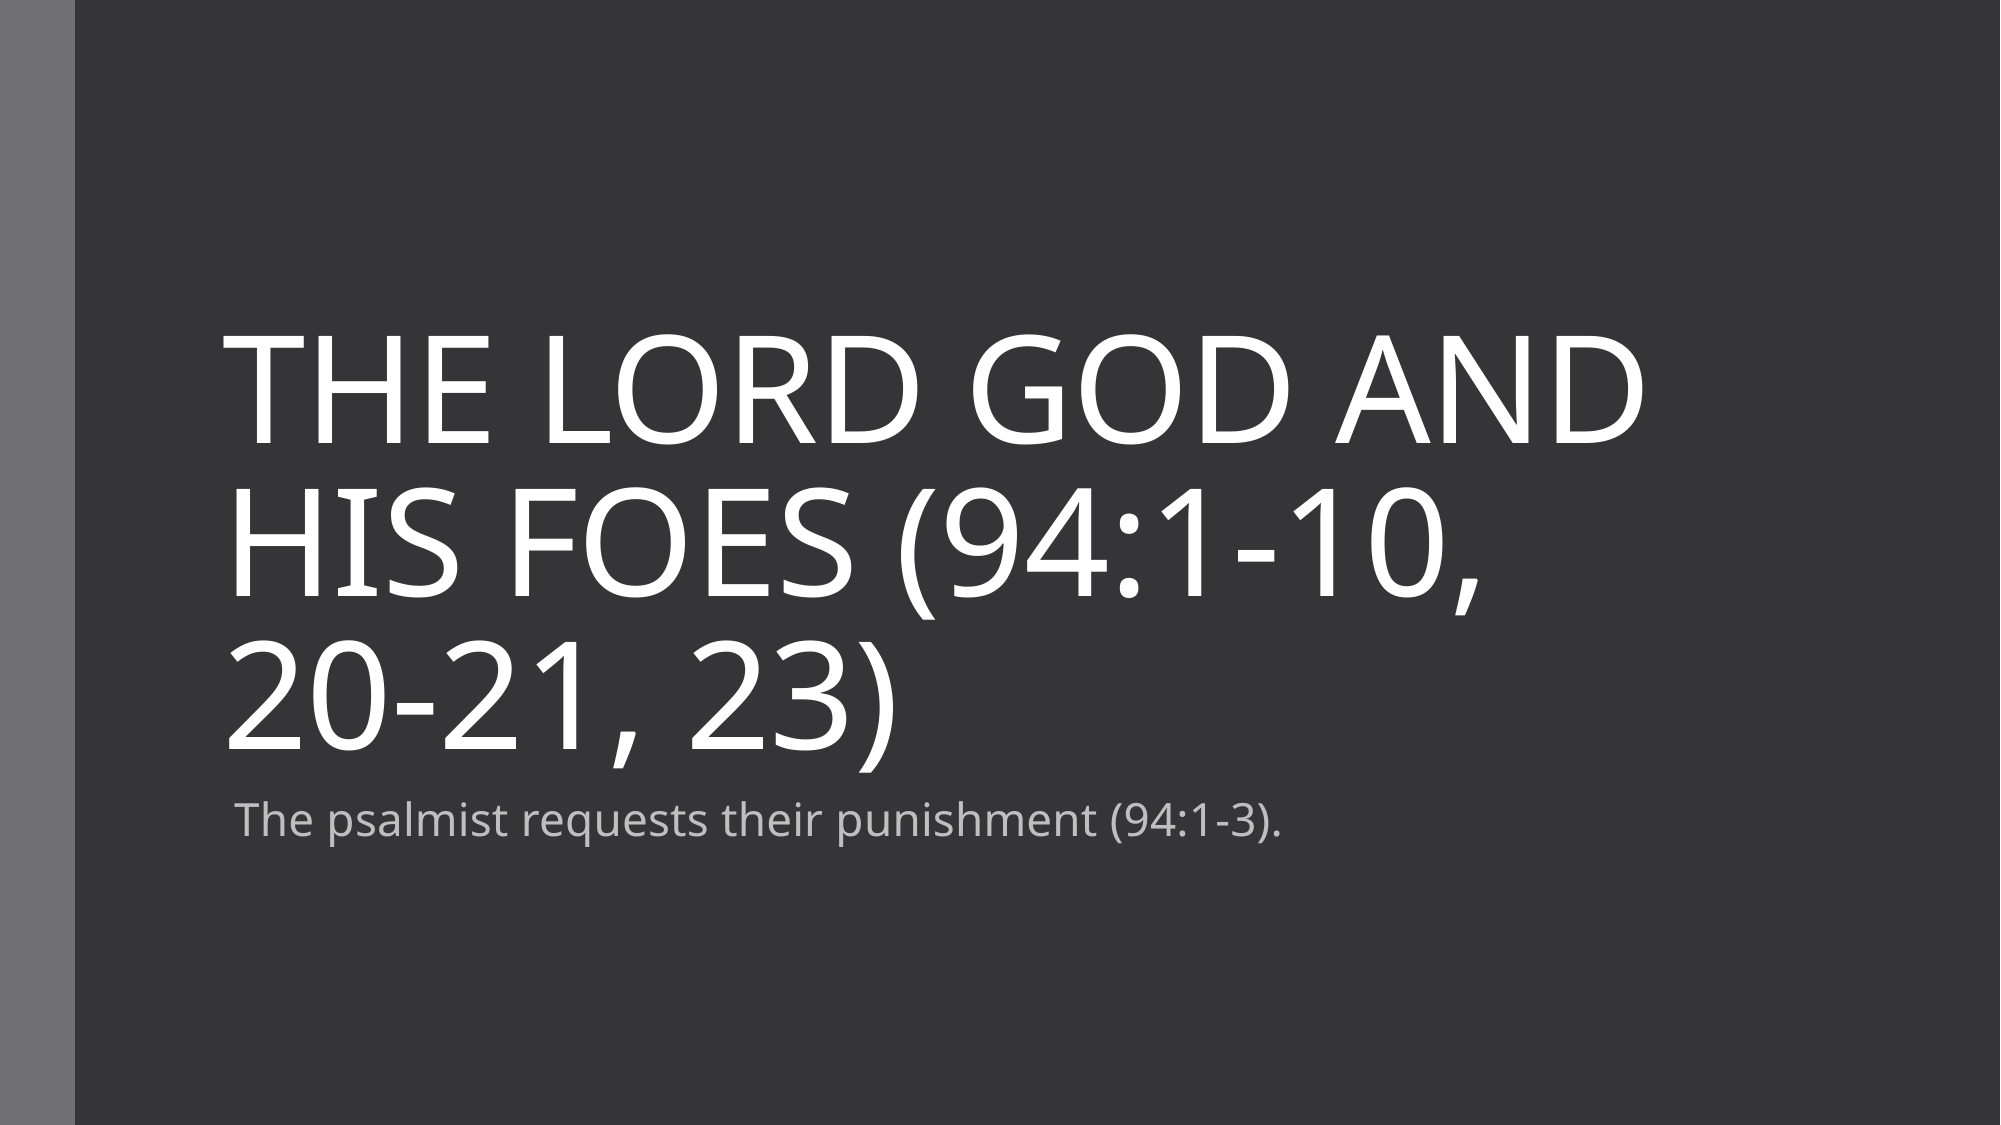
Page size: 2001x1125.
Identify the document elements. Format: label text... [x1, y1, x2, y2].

title THE LORD GOD AND HIS FOES (94:1-10, 20-21, 23) [206, 124, 1752, 787]
subtitle The psalmist requests their punishment (94:1-3). [206, 787, 1752, 1066]
